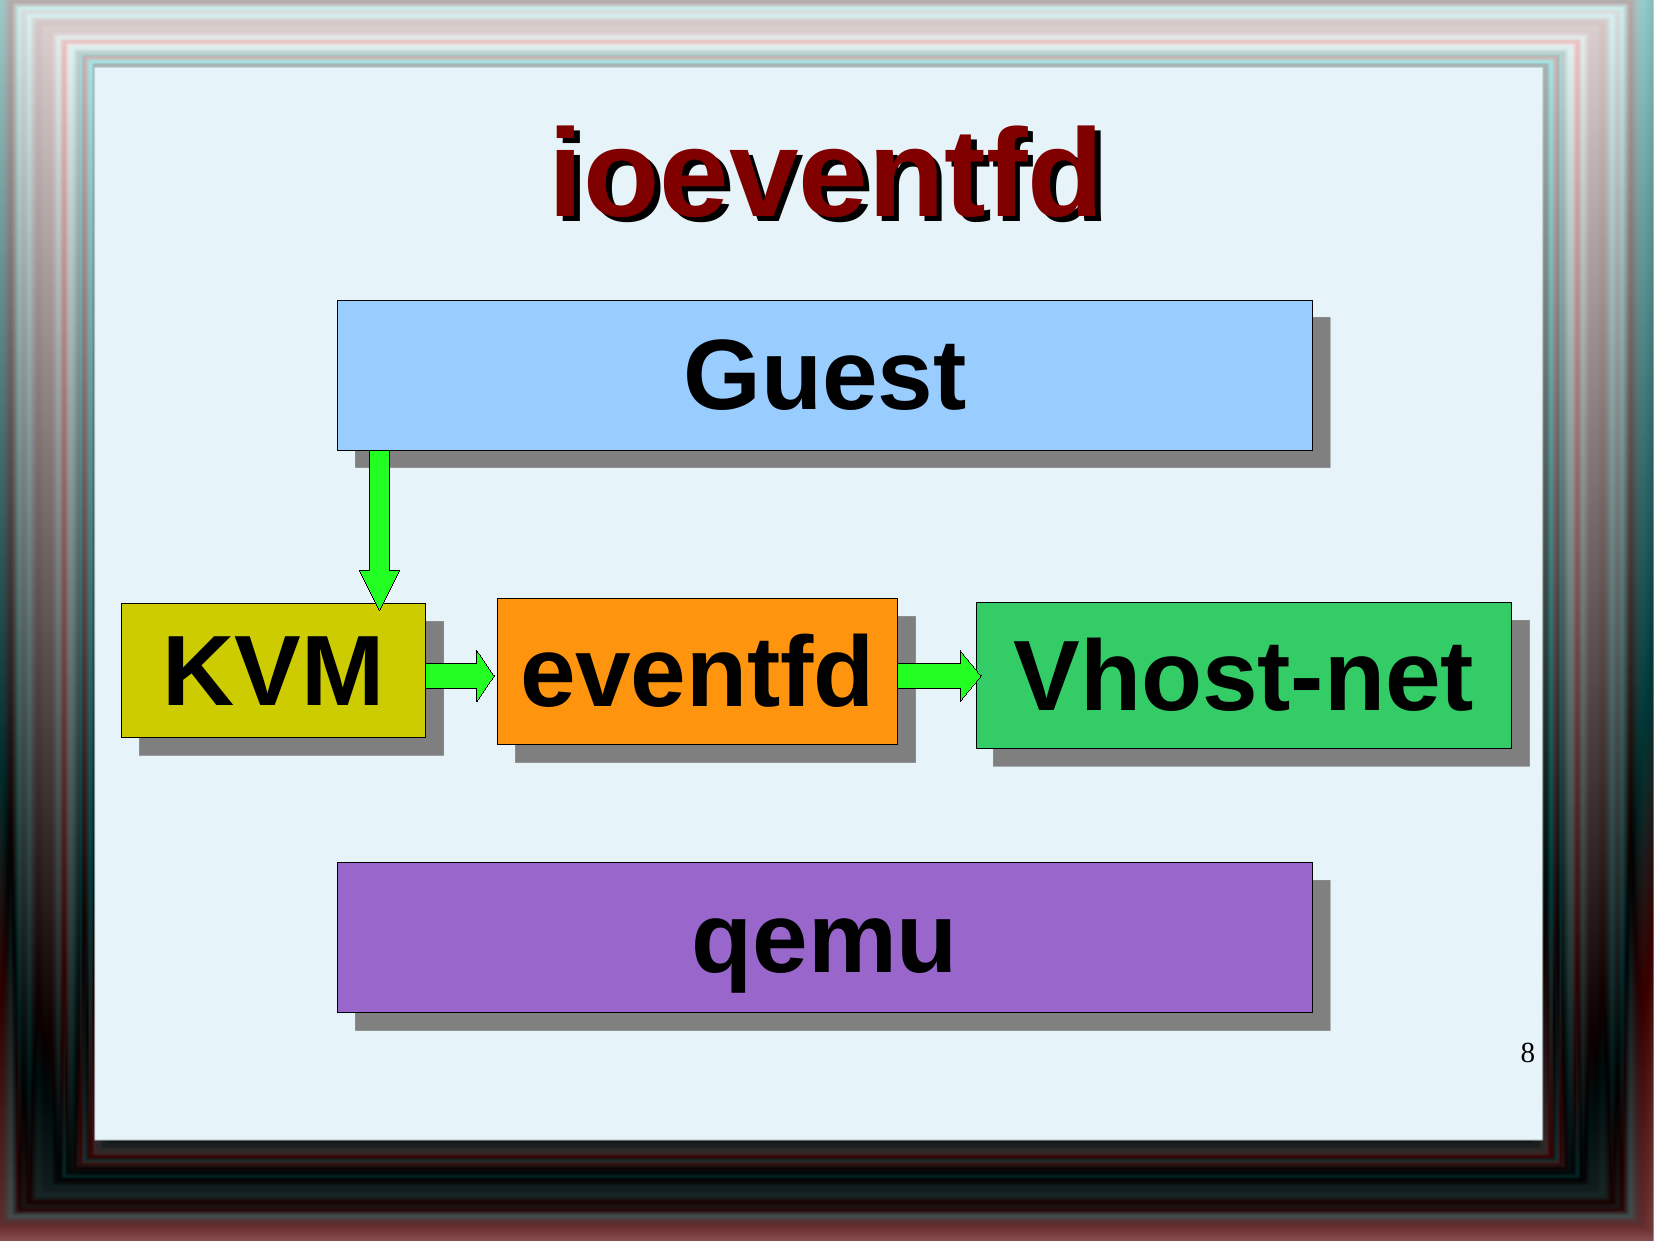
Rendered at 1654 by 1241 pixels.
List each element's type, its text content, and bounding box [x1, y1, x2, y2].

text_box [425, 650, 495, 702]
text_box Guest [337, 300, 1313, 451]
title ioeventfd [118, 88, 1536, 257]
text_box [897, 650, 982, 702]
picture [0, 0, 1654, 1241]
text_box KVM [121, 603, 426, 738]
text_box qemu [337, 862, 1313, 1013]
text_box [359, 450, 400, 611]
text_box eventfd [497, 598, 898, 745]
text_box Vhost-net [976, 602, 1512, 749]
